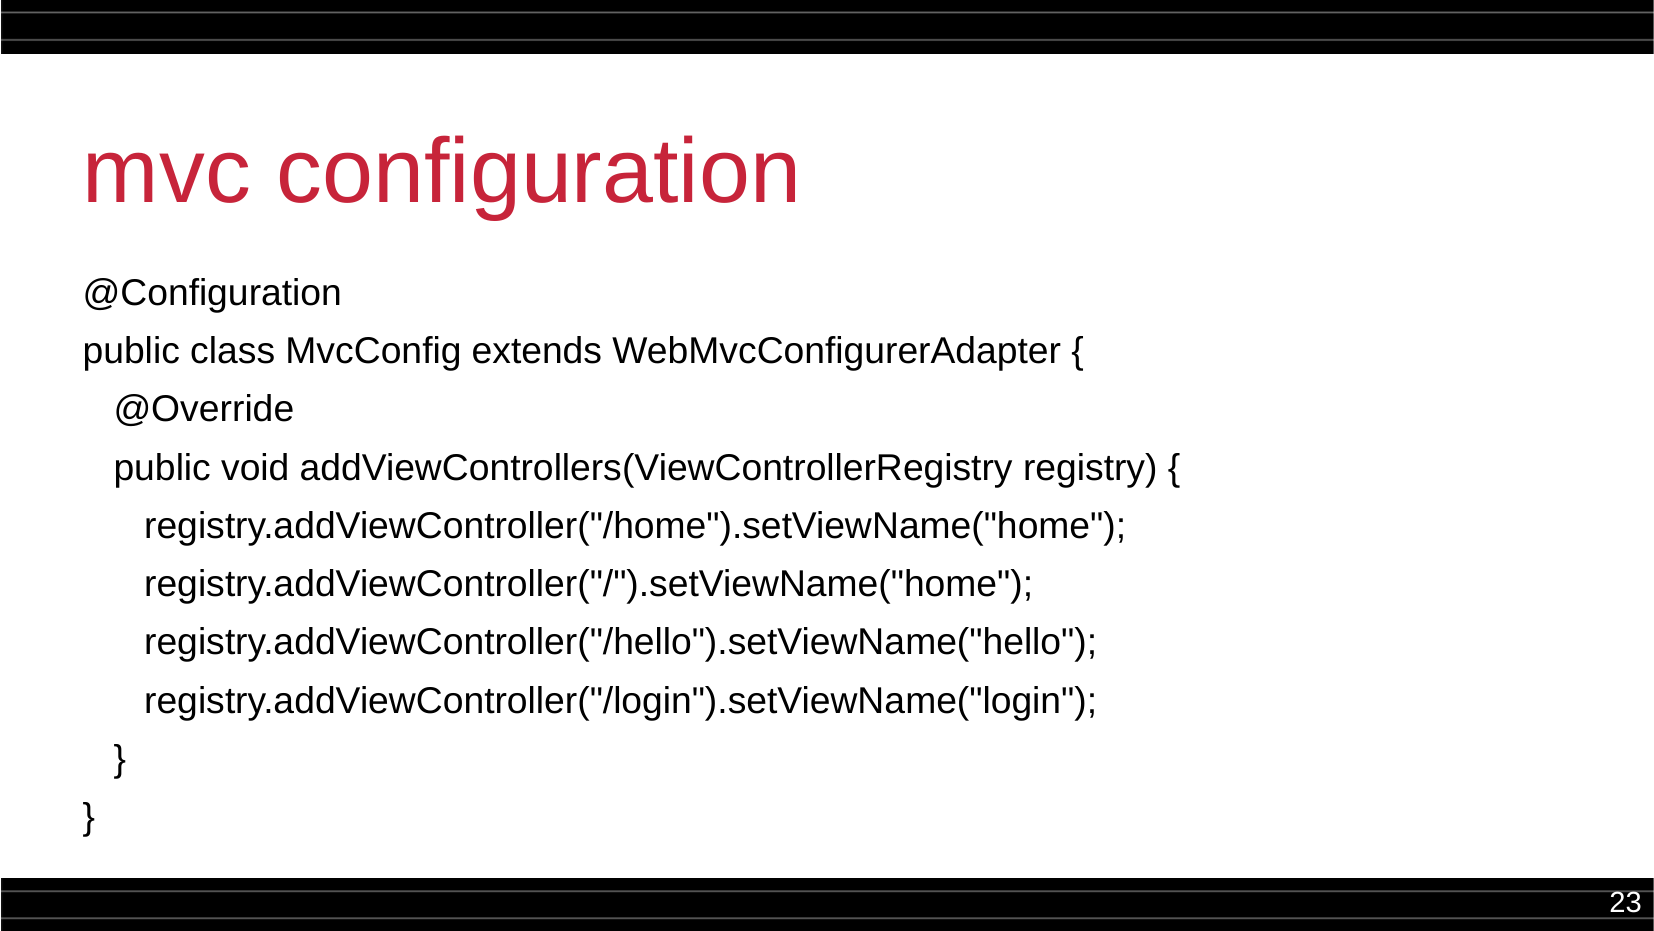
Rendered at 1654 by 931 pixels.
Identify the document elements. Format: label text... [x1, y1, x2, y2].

picture [1, 878, 1654, 931]
list @Configuration public class MvcConfig extends WebMvcConfigurerAdapter { @Override public void addViewControllers(ViewControllerRegistry registry) { registry.addViewController("/home").setViewName("home"); registry.addViewController("/").setViewName("home"); registry.addViewController("/hello").setViewName("hello"); registry.addViewController("/login").setViewName("login"); } } [82, 271, 1571, 851]
picture [1, 0, 1654, 54]
title mvc configuration [82, 67, 1571, 271]
